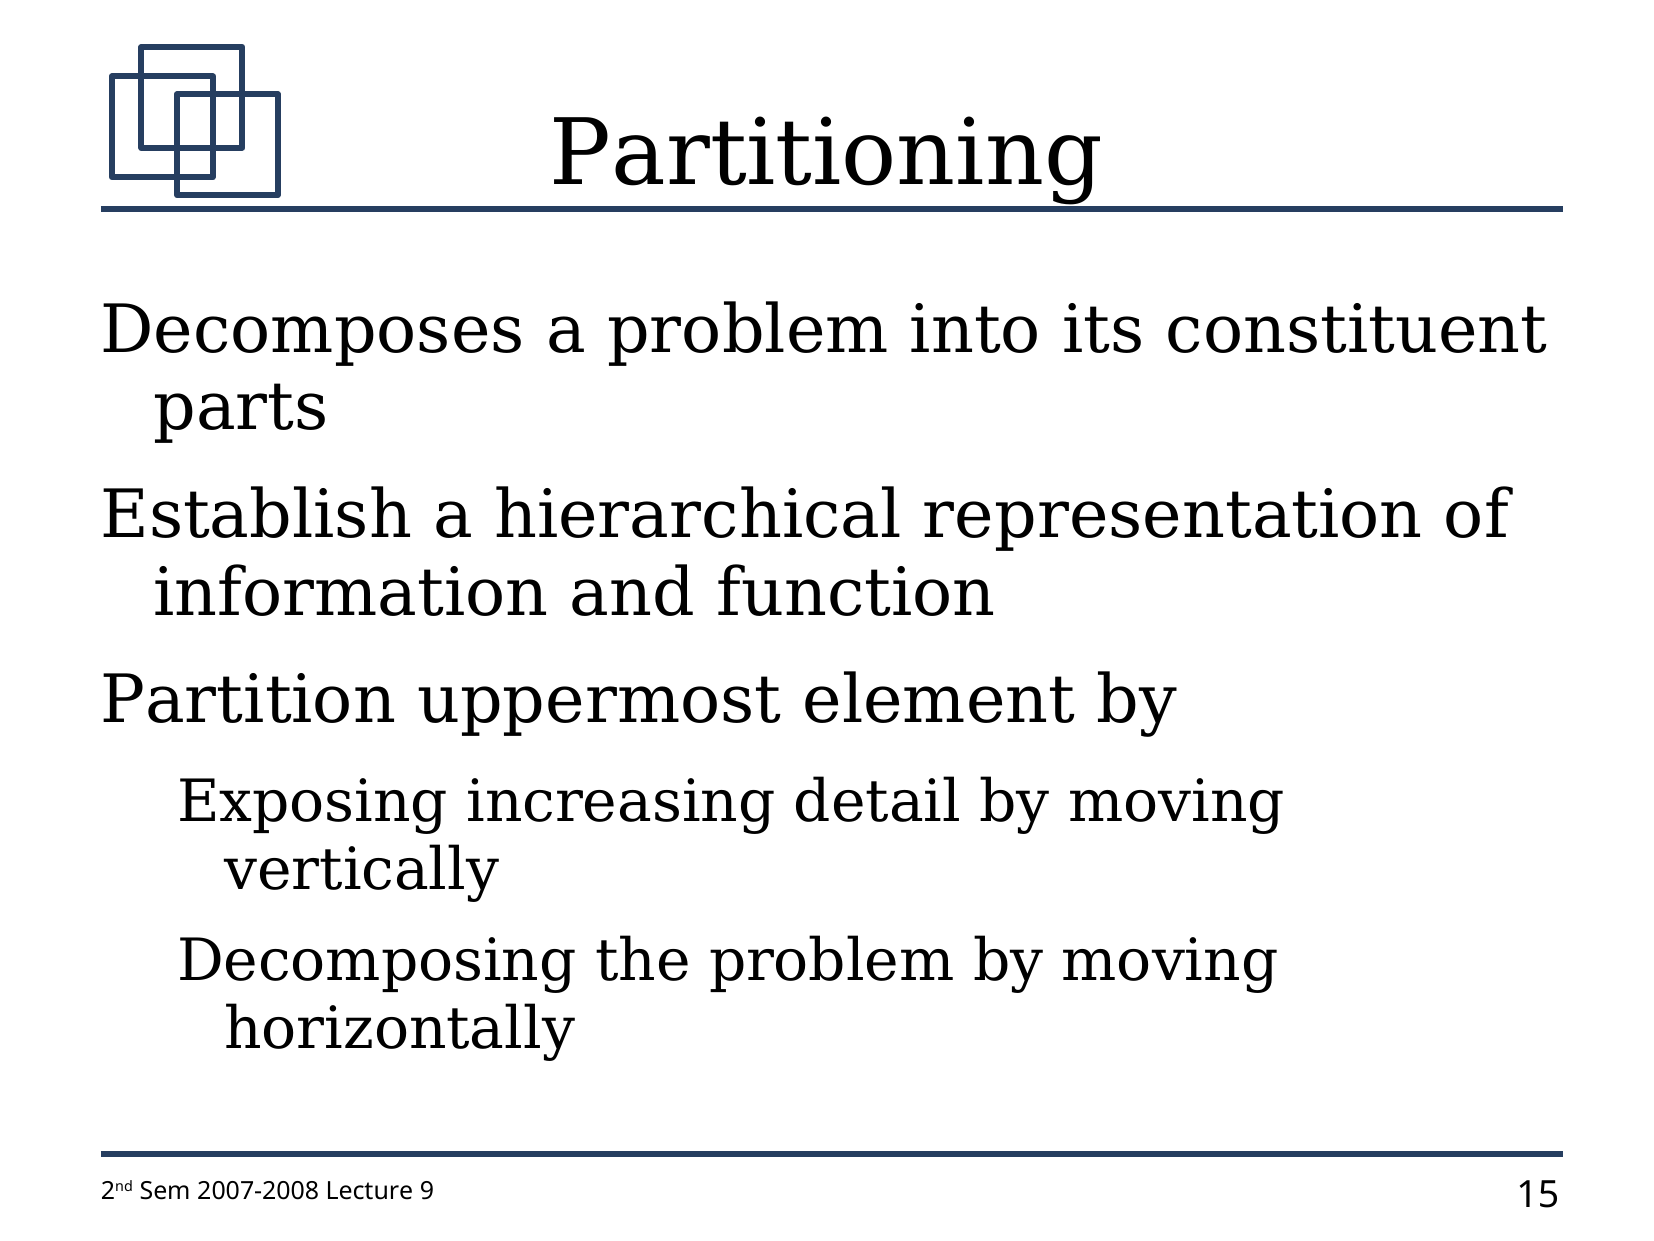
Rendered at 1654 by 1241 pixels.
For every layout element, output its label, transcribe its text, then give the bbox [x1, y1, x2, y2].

title Partitioning [82, 49, 1571, 257]
list Decomposes a problem into its constituent parts Establish a hierarchical representation of information and function Partition uppermost element by Exposing increasing detail by moving vertically Decomposing the problem by moving horizontally [82, 290, 1571, 1109]
